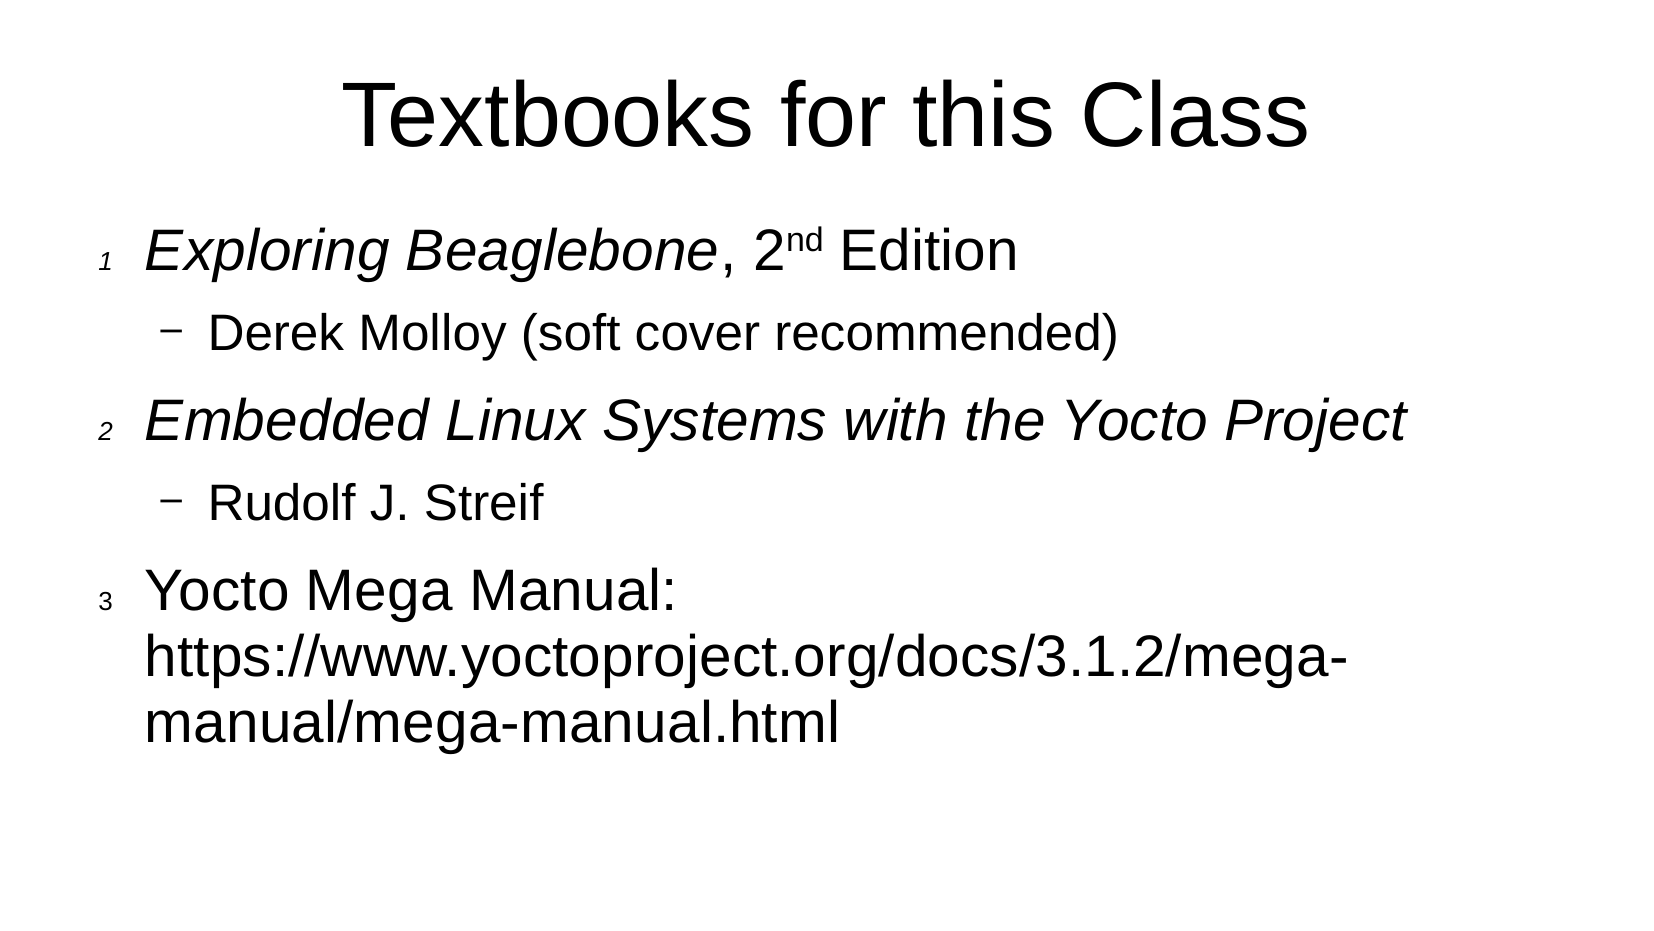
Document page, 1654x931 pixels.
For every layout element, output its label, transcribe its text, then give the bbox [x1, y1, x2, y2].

title Textbooks for this Class [82, 37, 1571, 193]
list Exploring Beaglebone, 2nd Edition Derek Molloy (soft cover recommended) Embedded Linux Systems with the Yocto Project Rudolf J. Streif Yocto Mega Manual: https://www.yoctoproject.org/docs/3.1.2/mega-manual/mega-manual.html [82, 217, 1571, 758]
